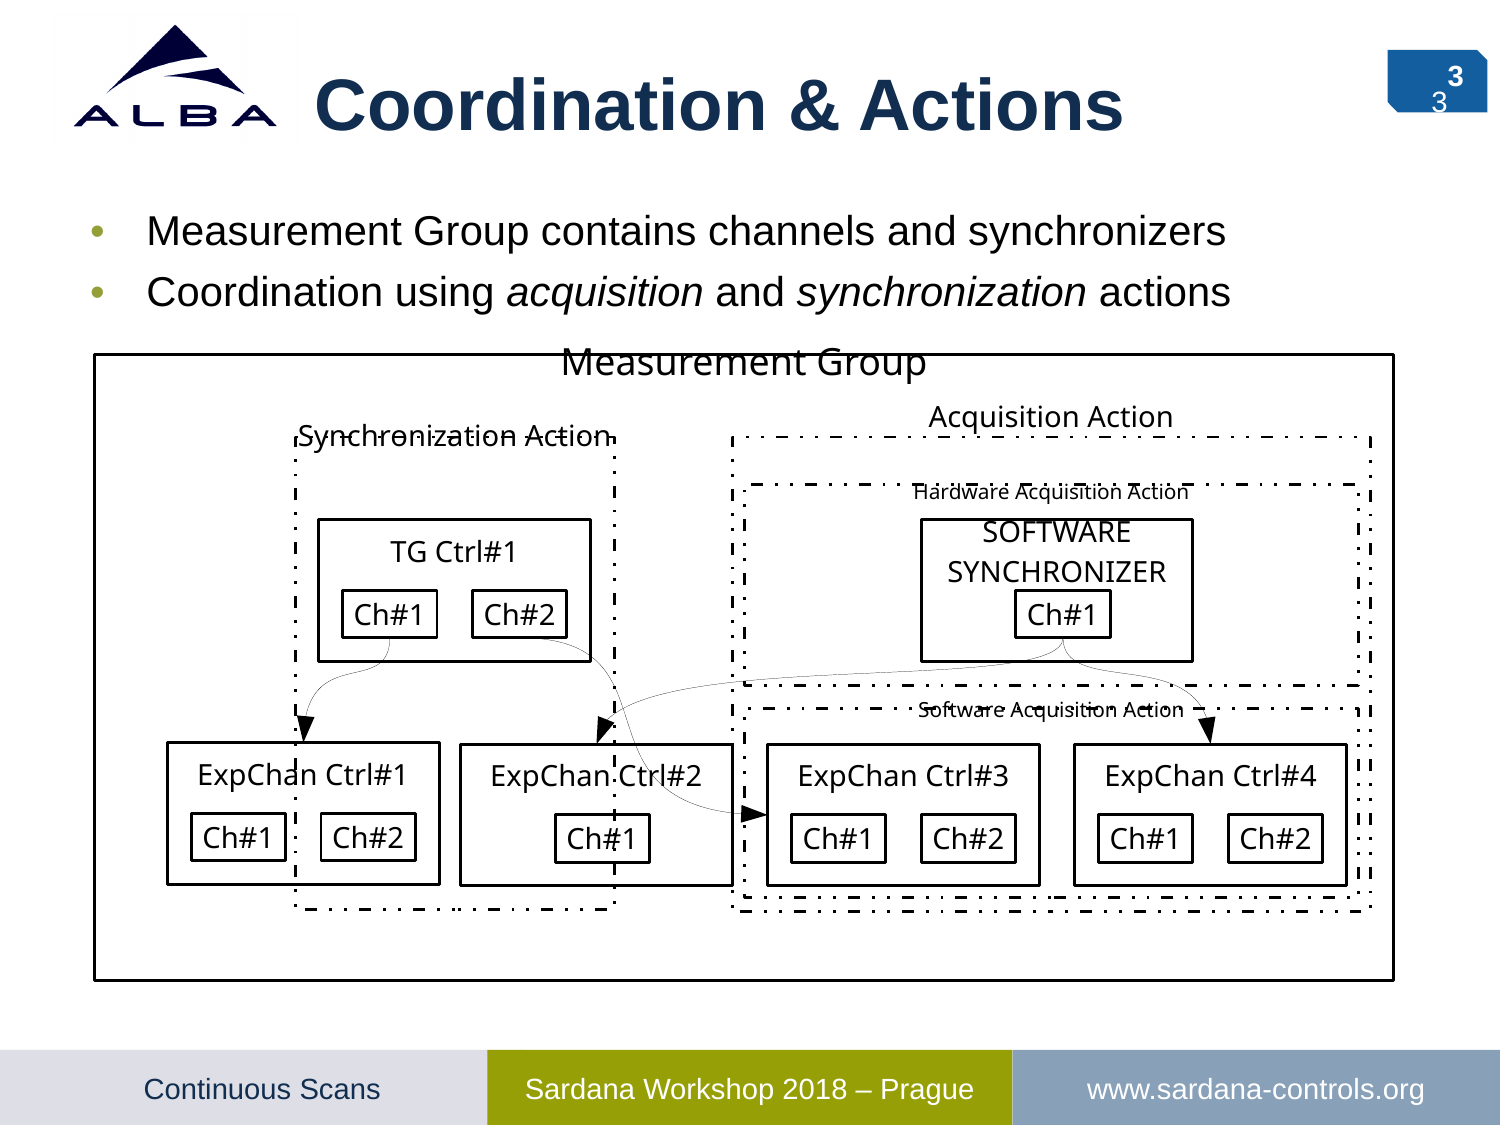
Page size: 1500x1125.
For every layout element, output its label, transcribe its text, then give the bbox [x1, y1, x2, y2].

text_box ExpChan Ctrl#2 [637, 744, 732, 812]
text_box Ch#1 [191, 813, 286, 861]
text_box ExpChan Ctrl#2 [615, 744, 732, 886]
picture [50, 12, 300, 150]
list Measurement Group contains channels and synchronizers Coordination using acquisition and synchronization actions [75, 200, 1413, 1006]
text_box Acquisition Action [732, 437, 1371, 912]
text_box <number> [1362, 75, 1463, 127]
title Coordination & Actions [300, 50, 1477, 154]
text_box Ch#1 [615, 814, 650, 863]
text_box Software Acquisition Action [744, 708, 1359, 898]
text_box ExpChan Ctrl#1 [167, 742, 295, 885]
text_box Synchronization Action [295, 437, 615, 910]
text_box Hardware Acquisition Action [744, 484, 1359, 686]
